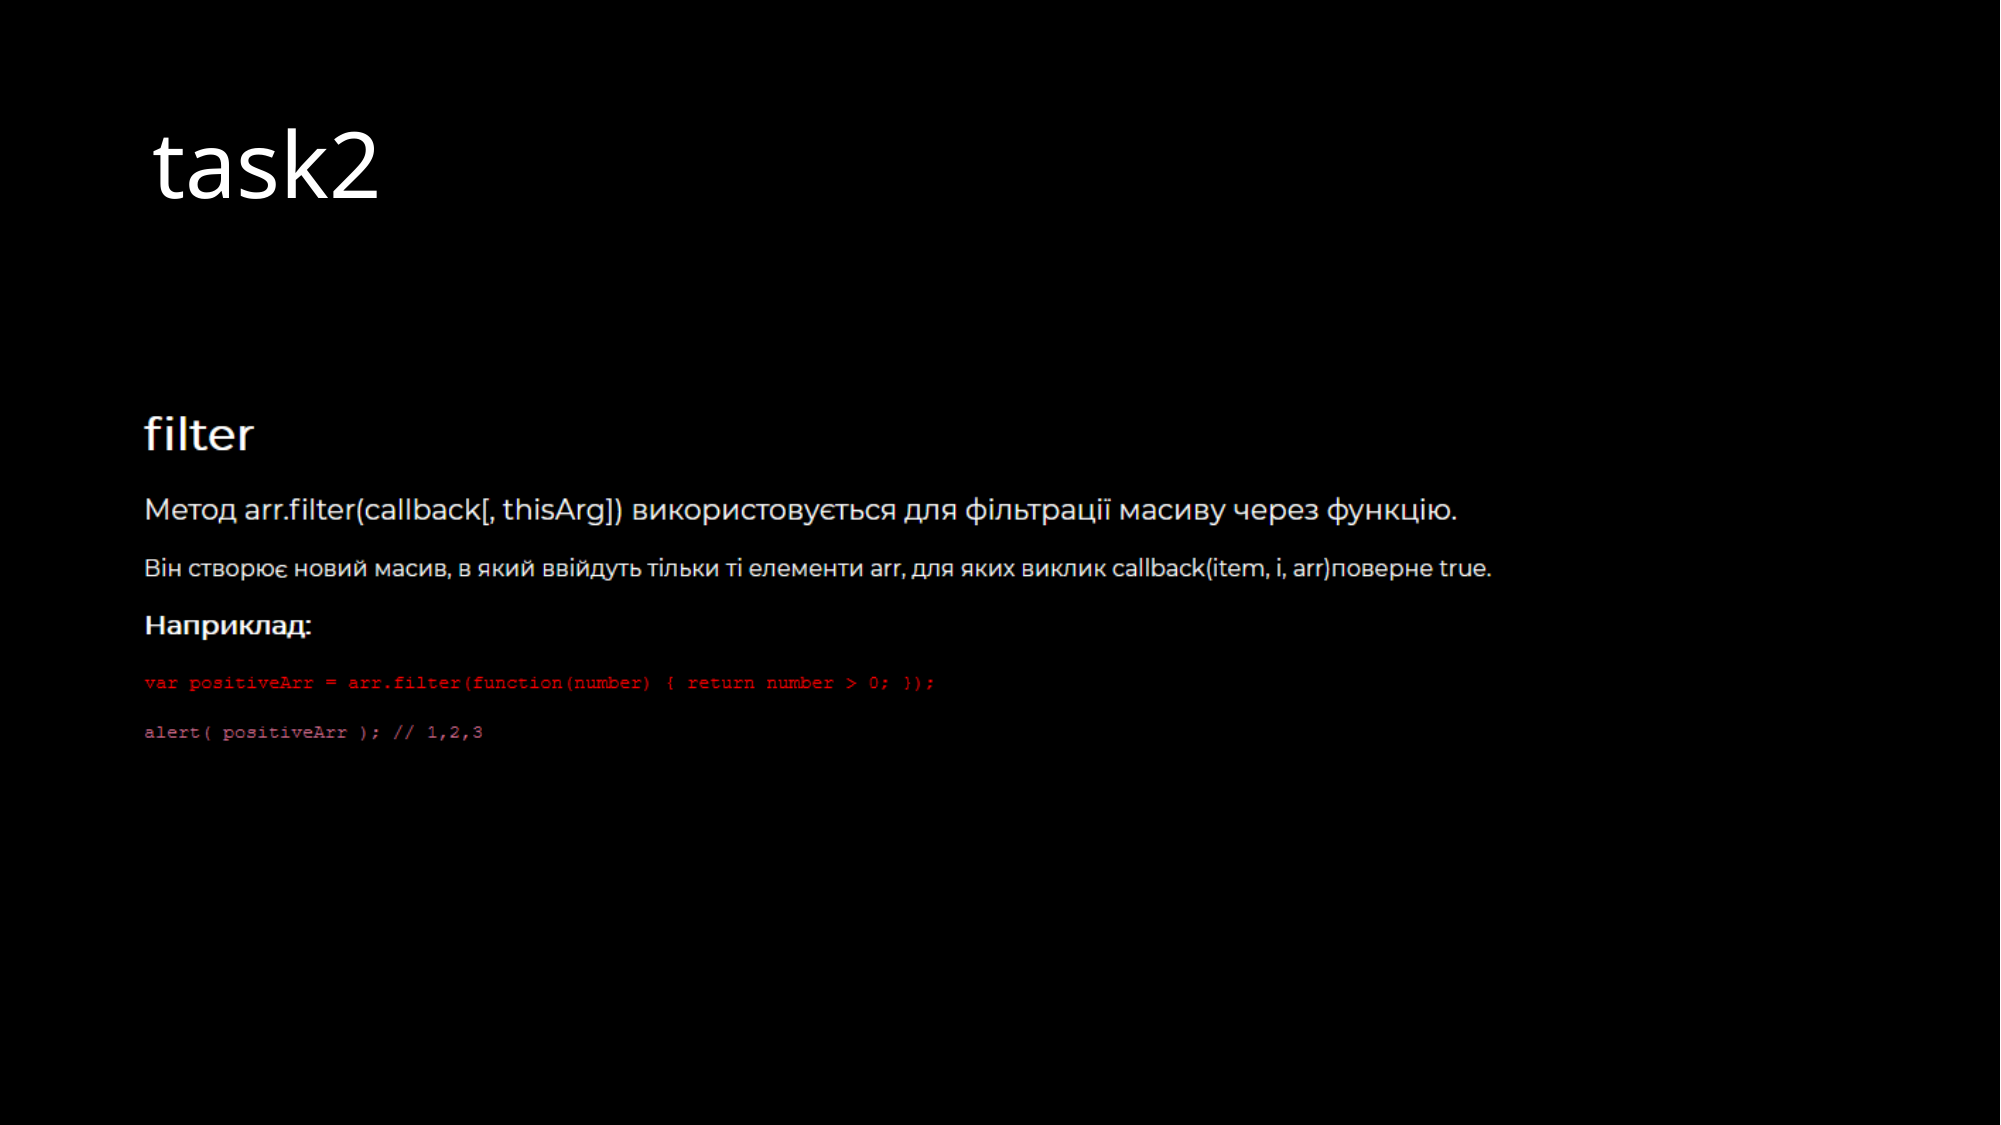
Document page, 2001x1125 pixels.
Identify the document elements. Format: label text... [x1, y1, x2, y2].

picture [137, 398, 1863, 915]
title task2 [137, 59, 1863, 278]
